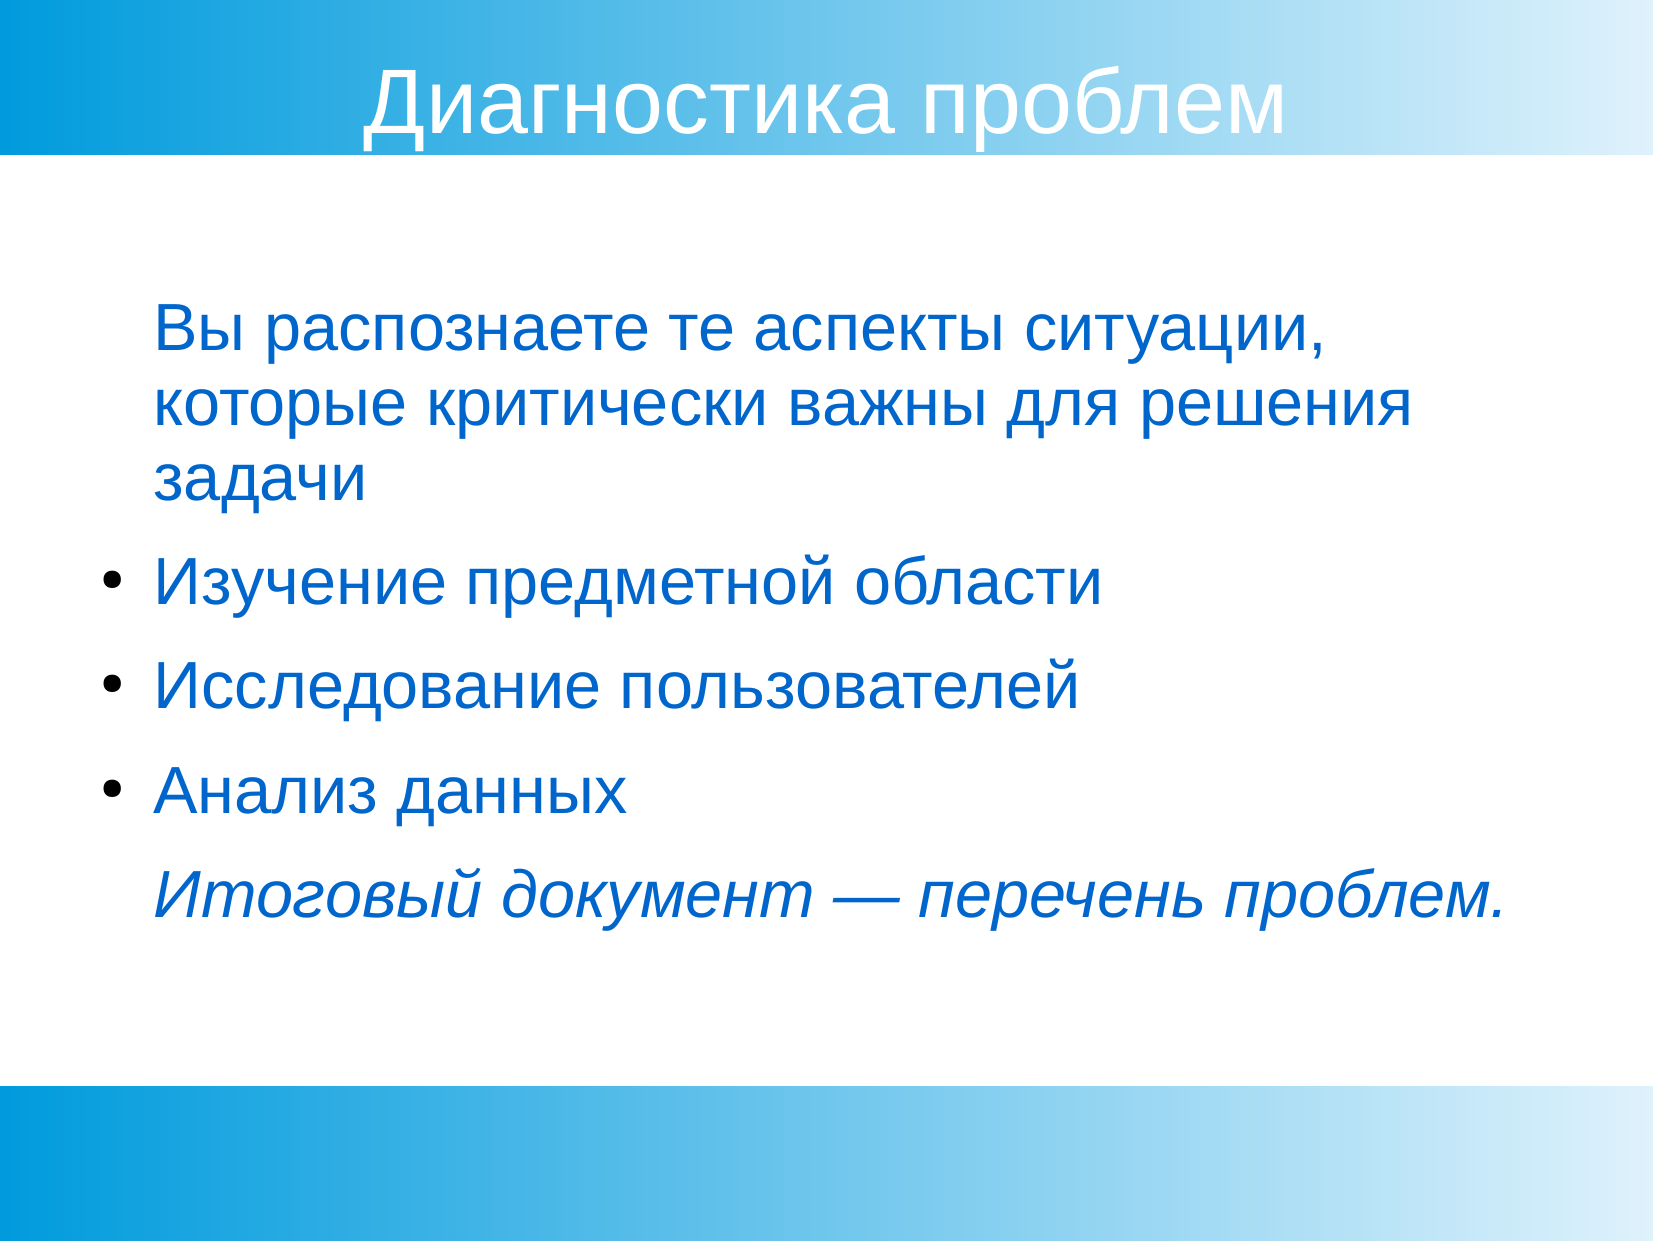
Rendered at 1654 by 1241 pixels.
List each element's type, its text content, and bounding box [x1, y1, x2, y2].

title Диагностика проблем [82, 49, 1571, 155]
list Вы распознаете те аспекты ситуации, которые критически важны для решения задачи Изучение предметной области Исследование пользователей Анализ данных Итоговый документ — перечень проблем. [82, 290, 1571, 1010]
